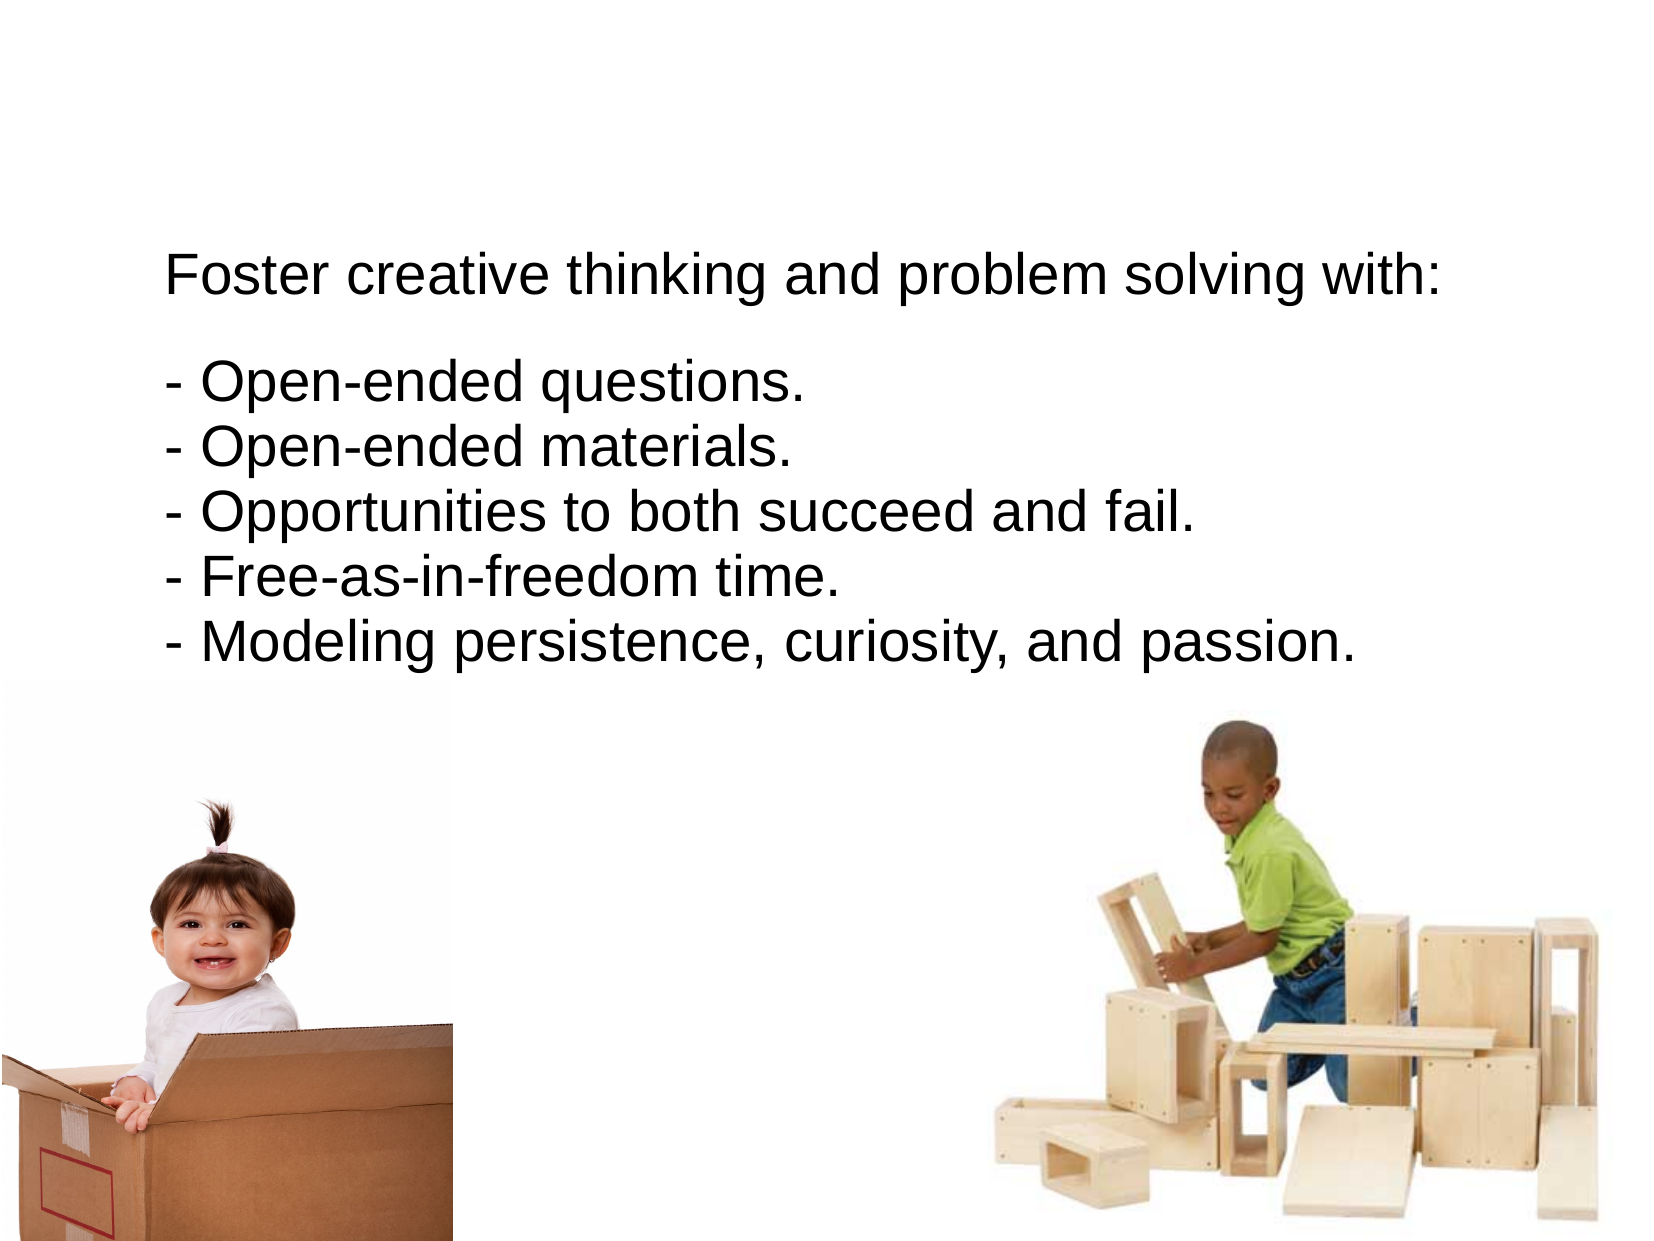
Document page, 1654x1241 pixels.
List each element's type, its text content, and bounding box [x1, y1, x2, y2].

text_box Foster creative thinking and problem solving with: - Open-ended questions. - Open-ended materials. - Opportunities to both succeed and fail. - Free-as-in-freedom time. - Modeling persistence, curiosity, and passion. [150, 182, 1484, 682]
picture [2, 674, 453, 1241]
picture [987, 710, 1613, 1238]
